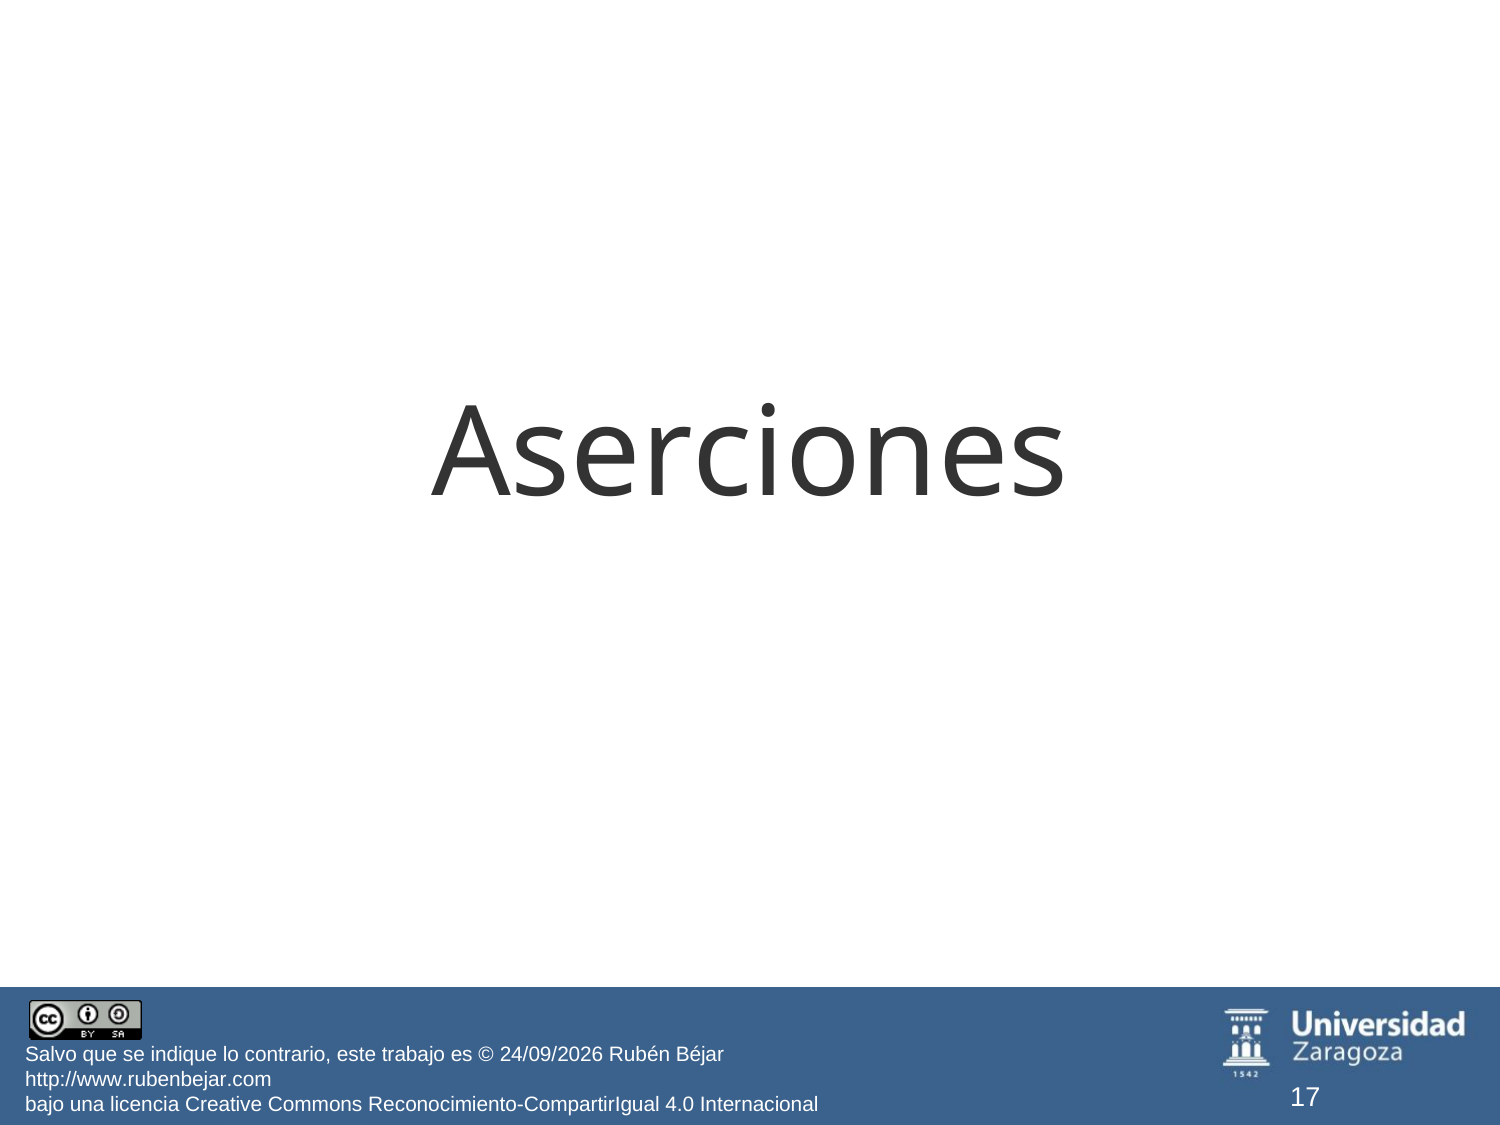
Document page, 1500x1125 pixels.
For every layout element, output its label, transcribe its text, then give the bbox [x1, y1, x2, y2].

picture [0, 987, 1500, 1125]
text_box Aserciones [169, 307, 1331, 585]
